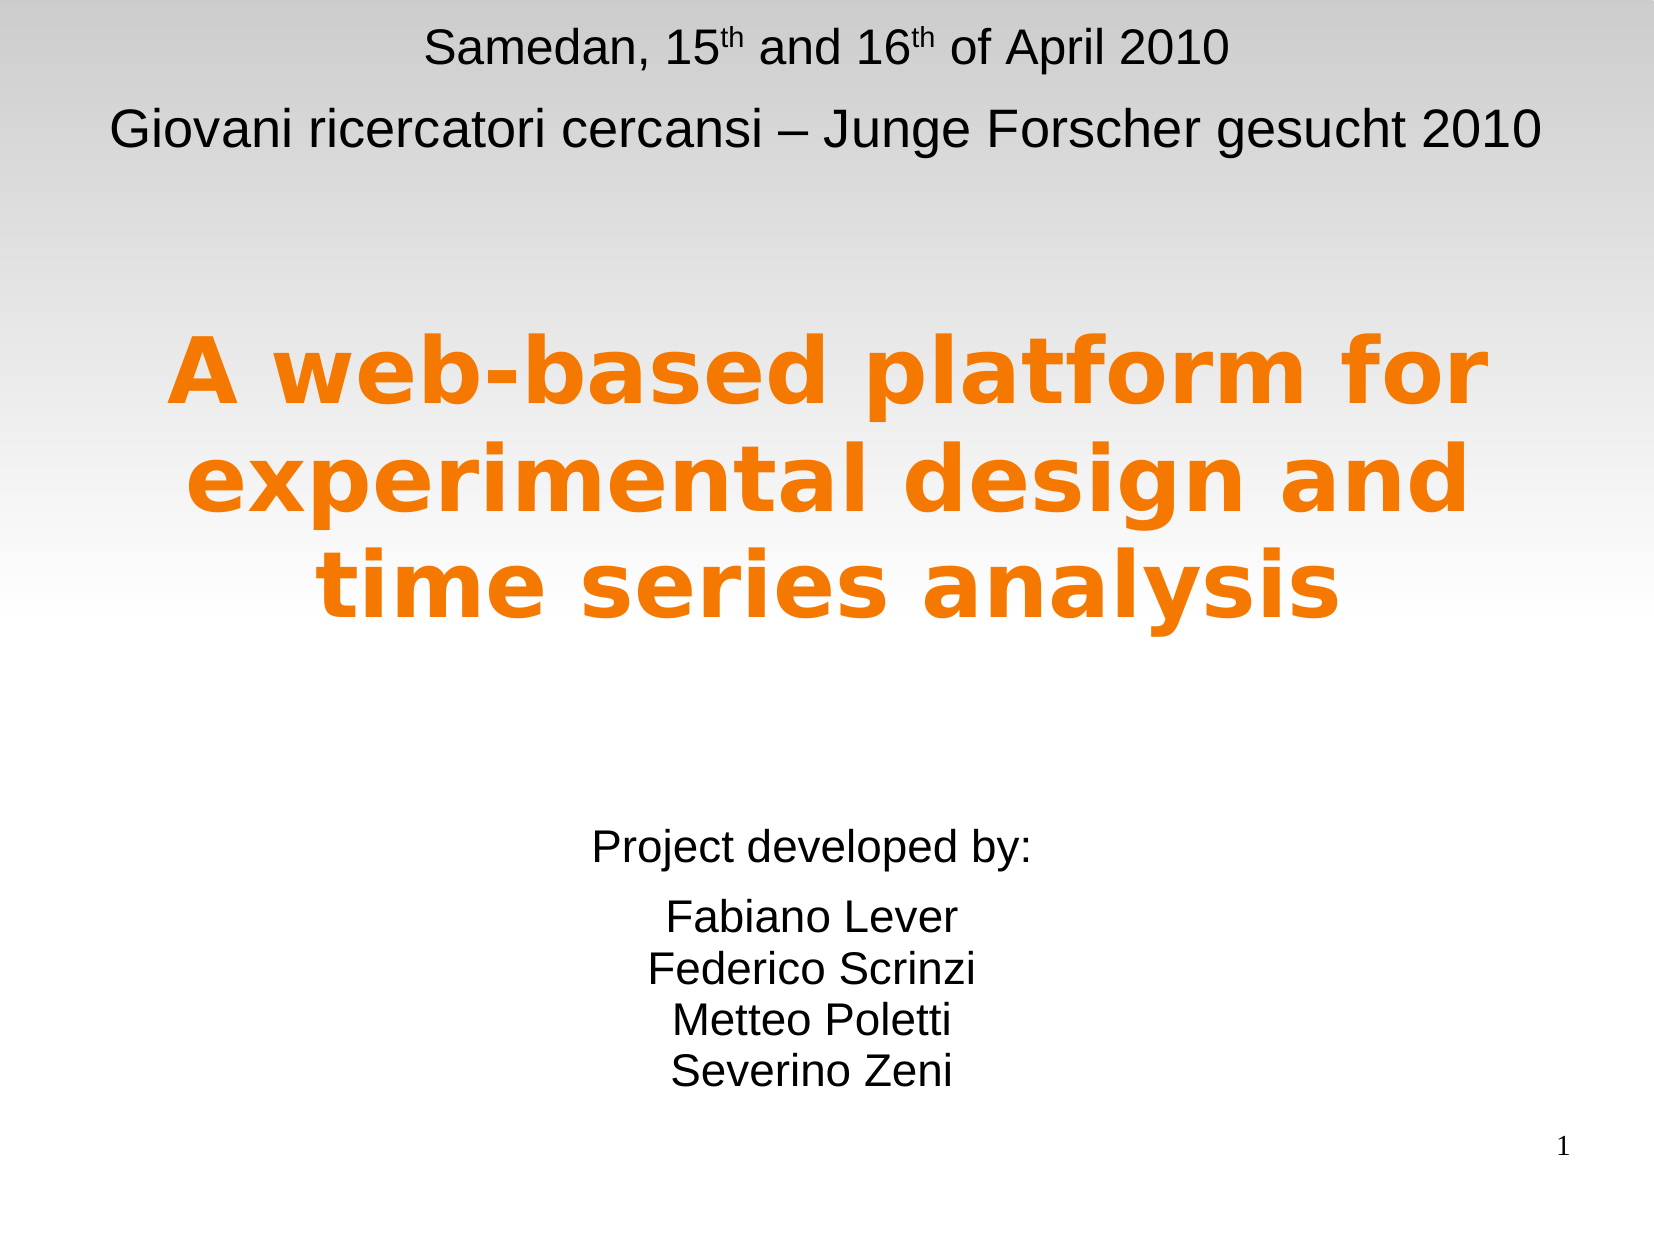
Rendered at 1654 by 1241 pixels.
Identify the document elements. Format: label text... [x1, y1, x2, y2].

text_box Samedan, 15th and 16th of April 2010 Giovani ricercatori cercansi – Junge Forscher gesucht 2010 [0, 18, 1654, 161]
text_box Project developed by: Fabiano Lever Federico Scrinzi Metteo Poletti Severino Zeni [354, 821, 1270, 1097]
title A web-based platform for experimental design and time series analysis [123, 161, 1536, 798]
